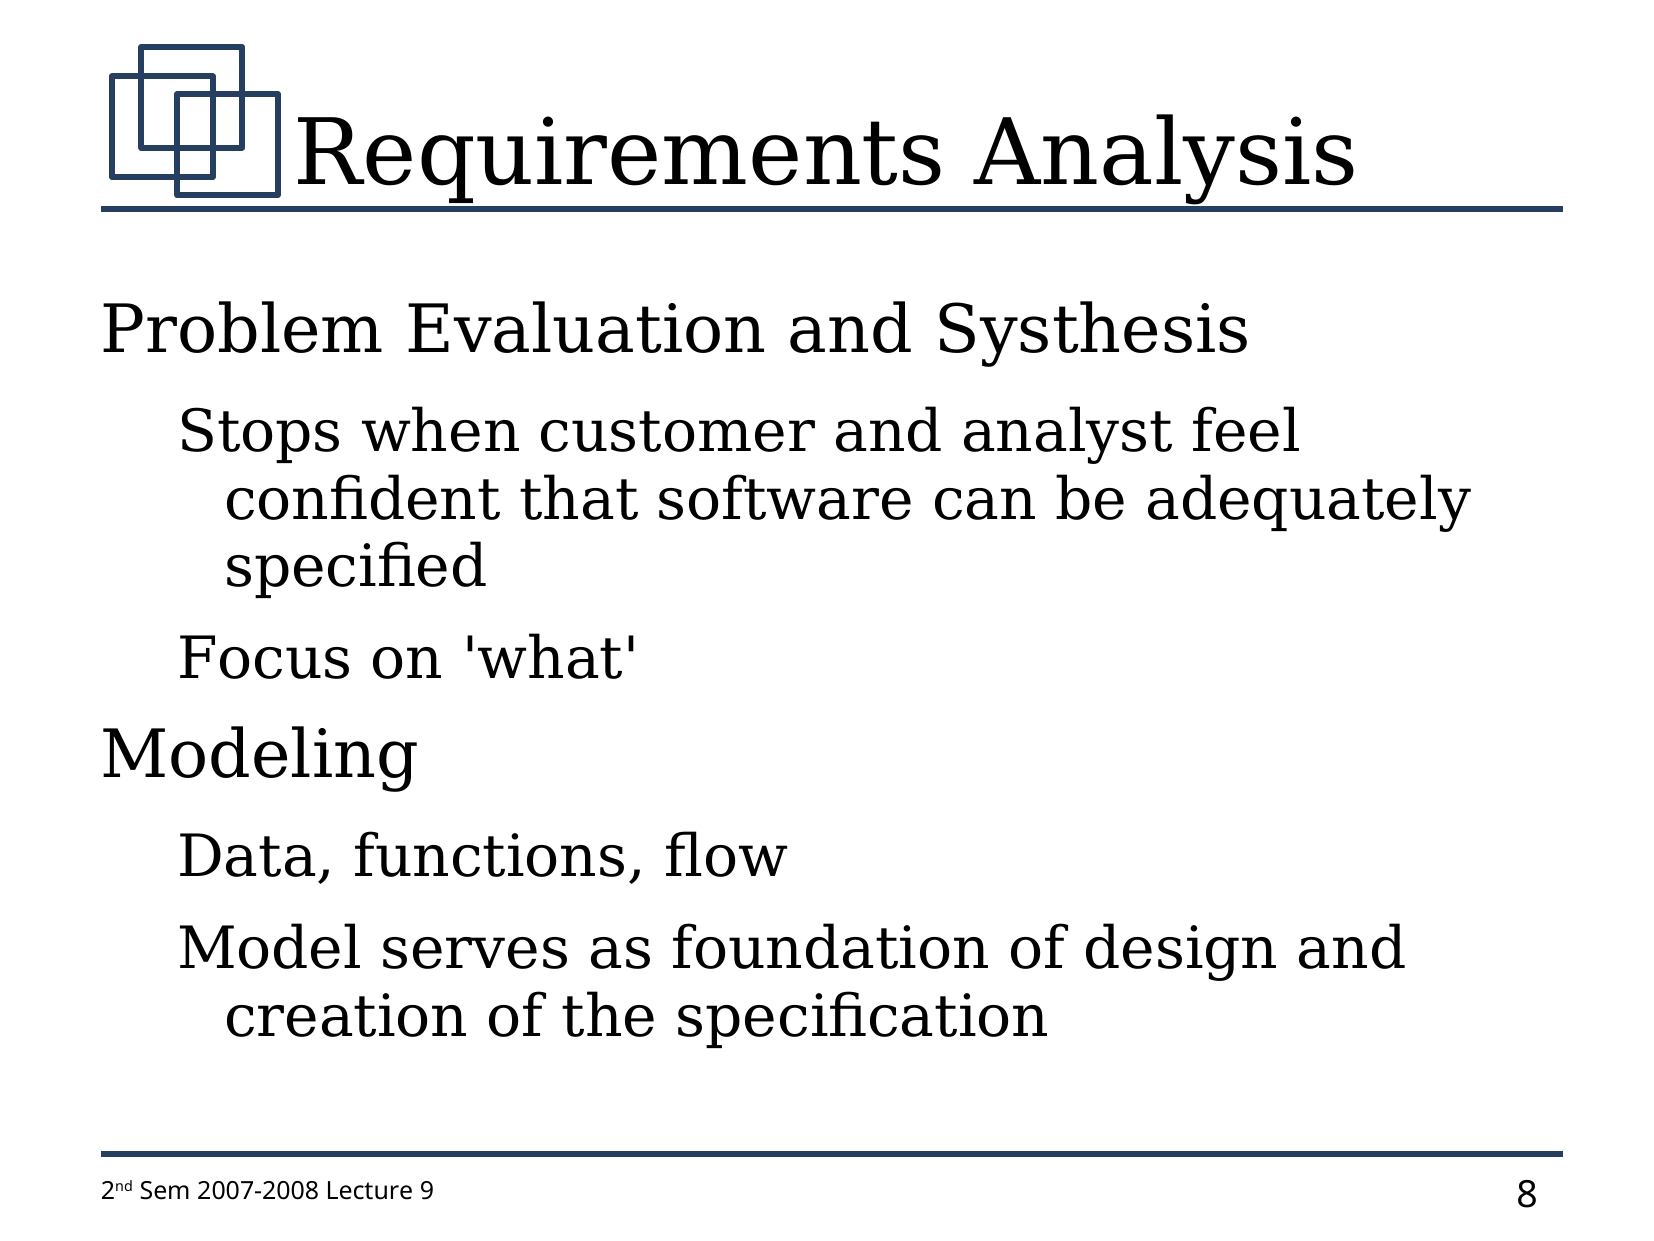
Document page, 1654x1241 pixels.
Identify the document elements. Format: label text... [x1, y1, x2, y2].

list Problem Evaluation and Systhesis Stops when customer and analyst feel confident that software can be adequately specified Focus on 'what' Modeling Data, functions, flow Model serves as foundation of design and creation of the specification [82, 290, 1571, 1109]
title Requirements Analysis [82, 49, 1571, 257]
